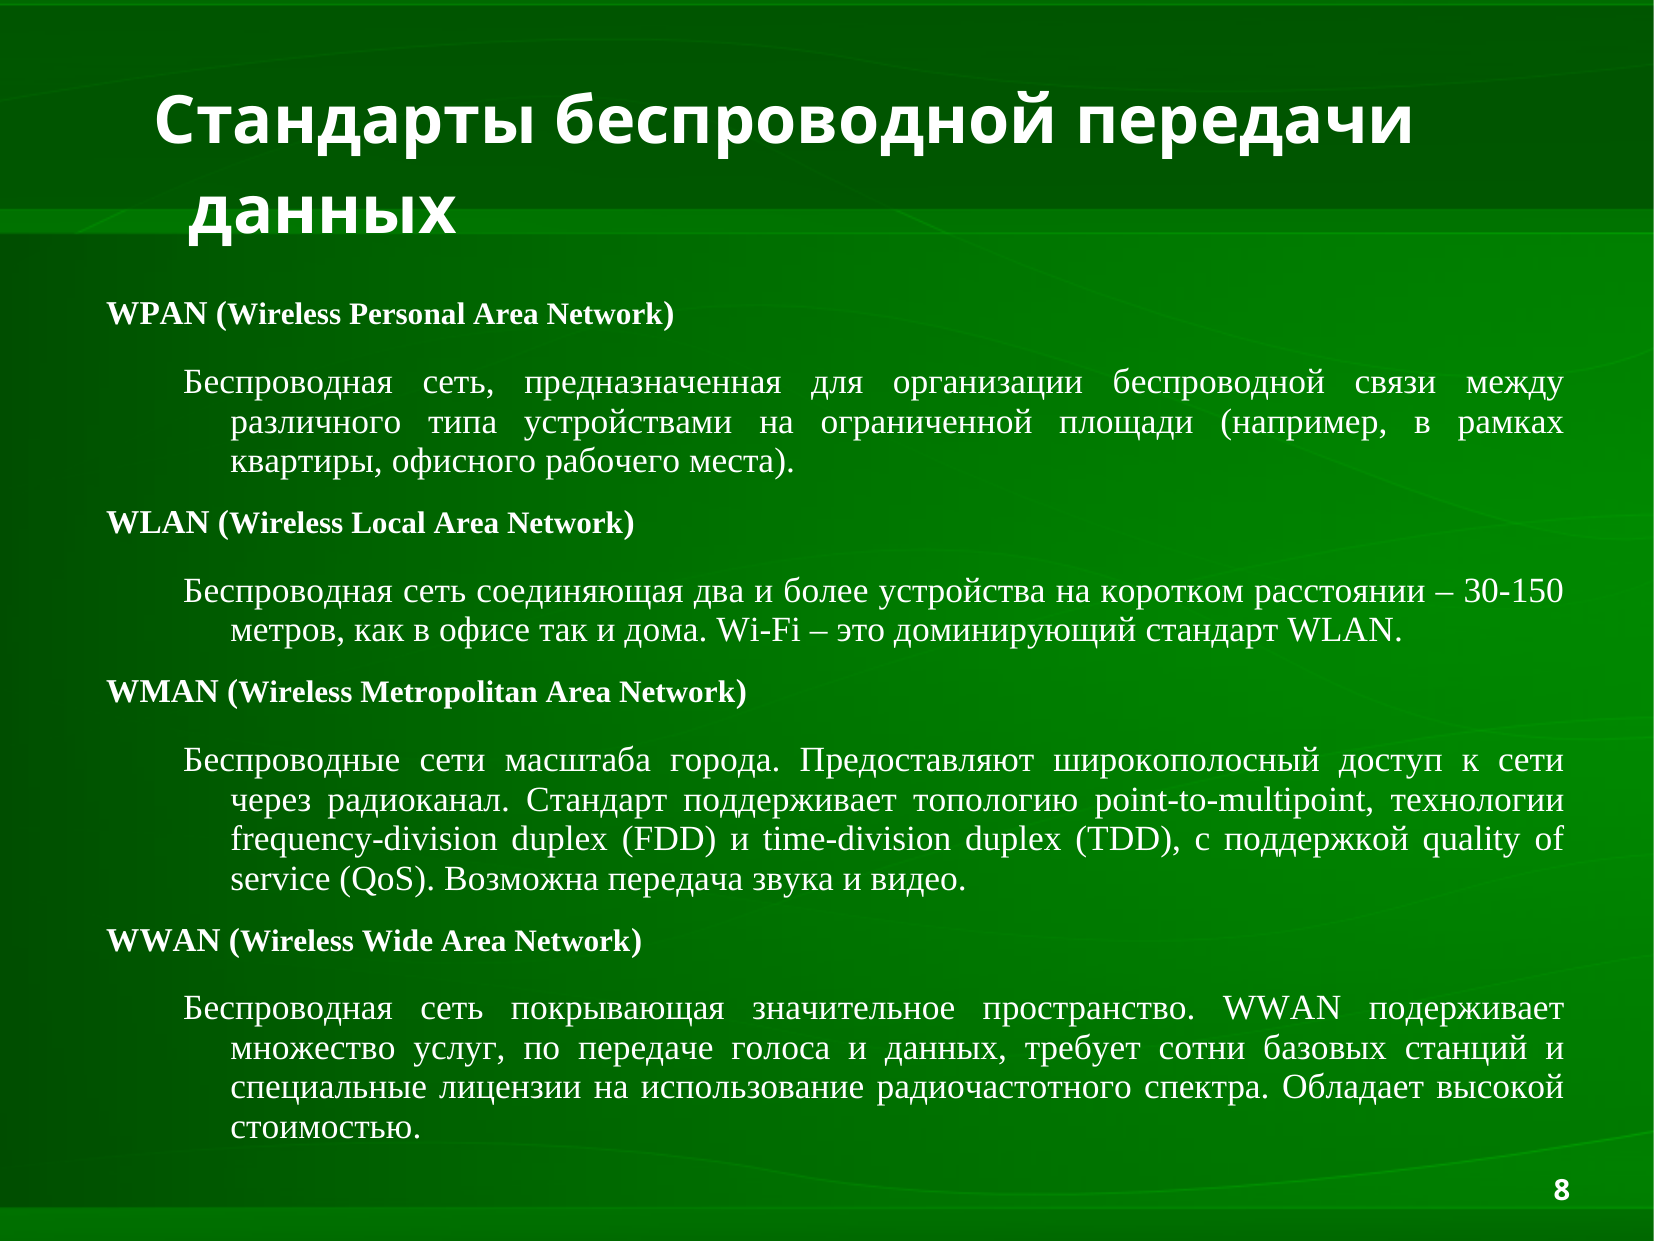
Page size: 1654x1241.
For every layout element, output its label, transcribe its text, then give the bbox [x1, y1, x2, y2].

picture [0, 0, 1654, 1241]
list WPAN (Wireless Personal Area Network) Беспроводная сеть, предназначенная для организации беспроводной связи между различного типа устройствами на ограниченной площади (например, в рамках квартиры, офисного рабочего места). WLAN (Wireless Local Area Network) Беспроводная сеть соединяющая два и более устройства на коротком расстоянии – 30-150 метров, как в офисе так и дома. Wi-Fi – это доминирующий стандарт WLAN. WMAN (Wireless Metropolitan Area Network) Беспроводные сети масштаба города. Предоставляют широкополосный доступ к сети через радиоканал. Стандарт поддерживает топологию point-to-multipoint, технологии frequency-division duplex (FDD) и time-division duplex (TDD), с поддержкой quality of service (QoS). Возможна передача звука и видео. WWAN (Wireless Wide Area Network) Беспроводная сеть покрывающая значительное пространство. WWAN подерживает множество услуг, по передаче голоса и данных, требует сотни базовых станций и специальные лицензии на использование радиочастотного спектра. Обладает высокой стоимостью. [88, 295, 1565, 1156]
title Стандарты беспроводной передачи данных [118, 59, 1536, 267]
